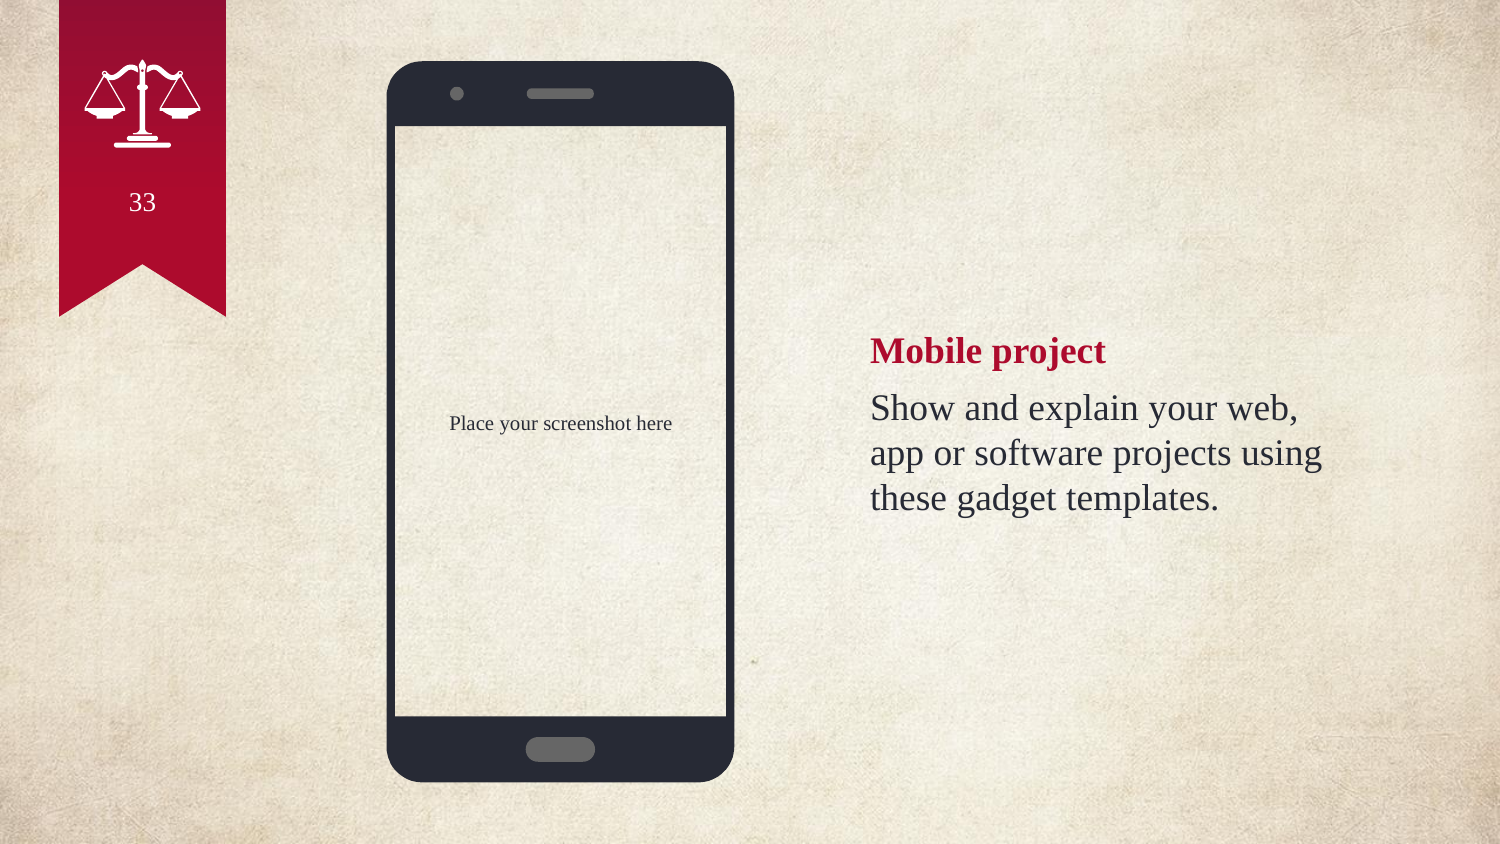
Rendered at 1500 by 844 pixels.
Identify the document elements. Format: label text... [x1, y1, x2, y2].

text_box [386, 61, 735, 783]
text_box Place your screenshot here [396, 128, 726, 716]
slide_number <number> [58, 167, 226, 233]
list Mobile project Show and explain your web, app or software projects using these gadget templates. [870, 61, 1340, 783]
picture [0, 0, 1500, 844]
